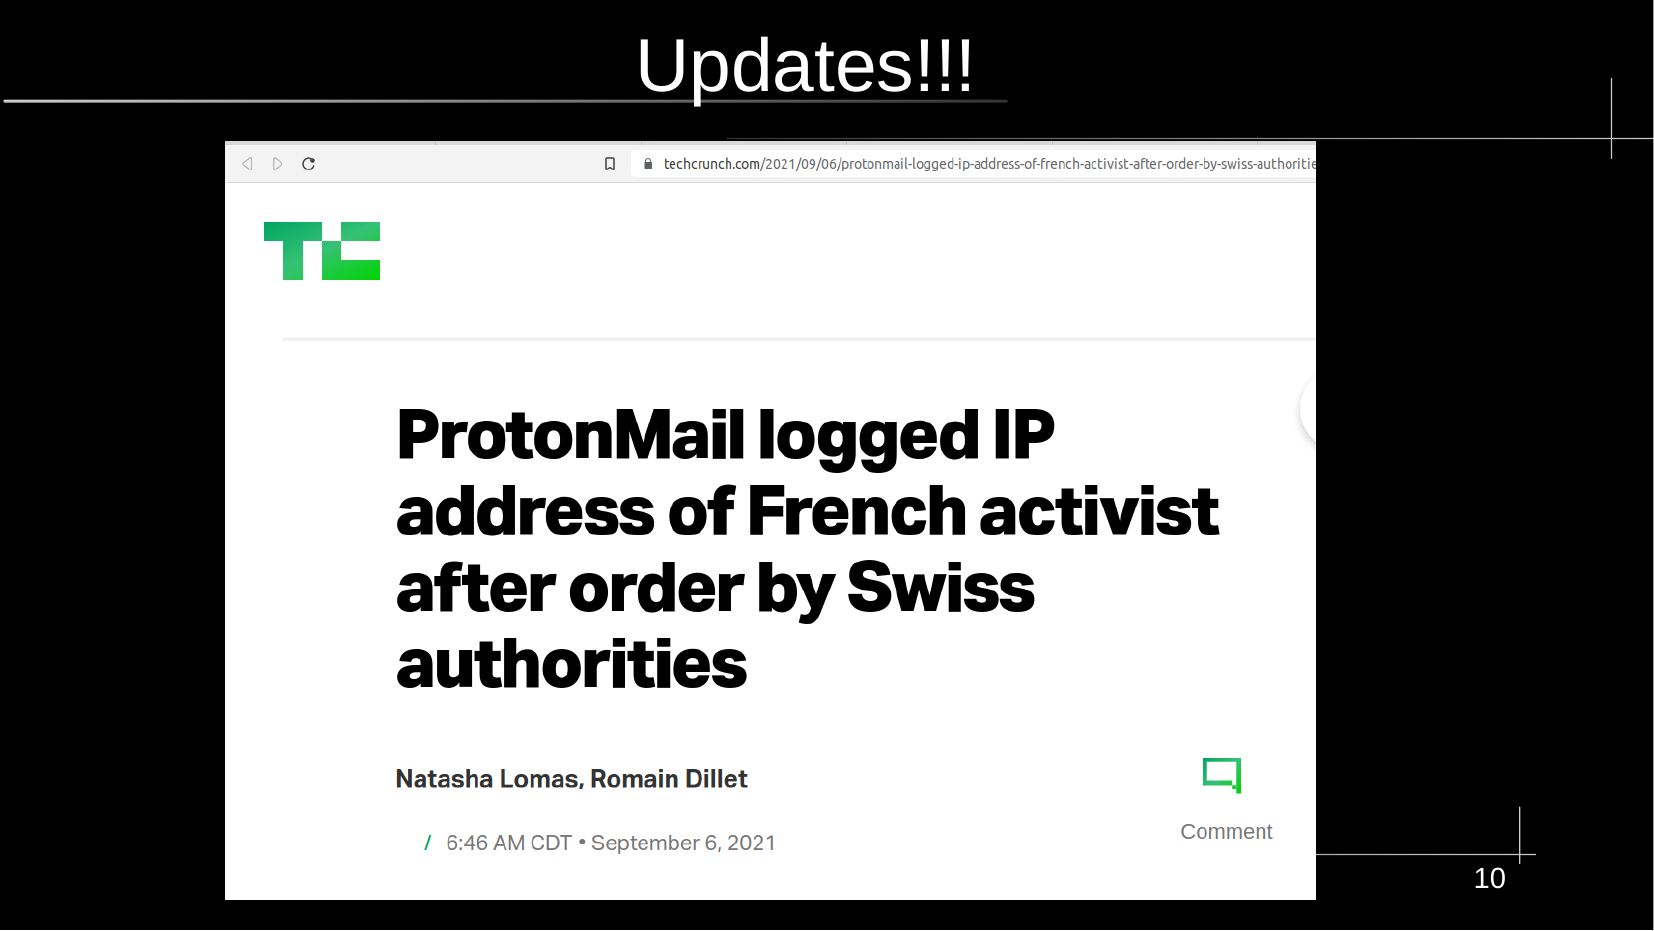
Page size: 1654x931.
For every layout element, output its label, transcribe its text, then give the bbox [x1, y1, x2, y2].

title Updates!!! [23, 11, 1589, 119]
picture [225, 141, 1316, 901]
